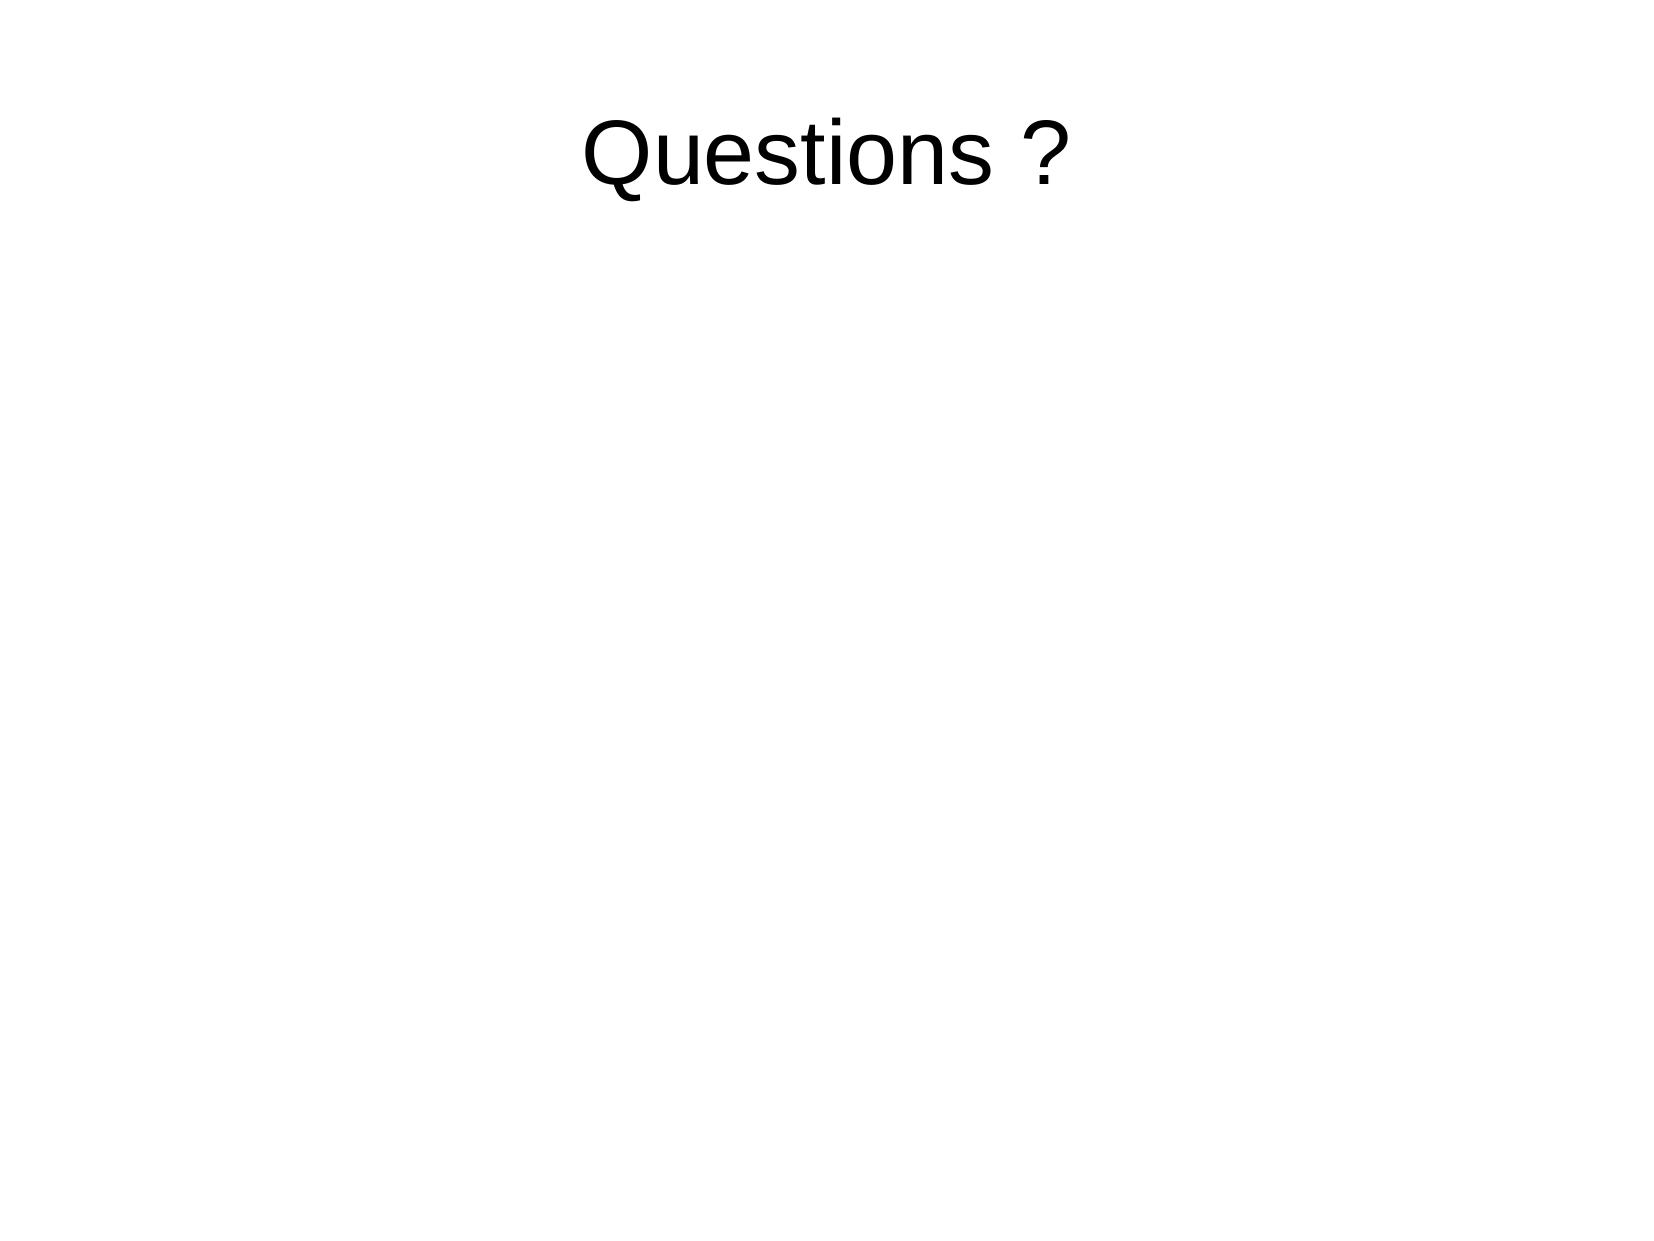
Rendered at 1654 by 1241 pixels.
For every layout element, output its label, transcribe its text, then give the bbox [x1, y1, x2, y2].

title Questions ? [82, 49, 1571, 257]
